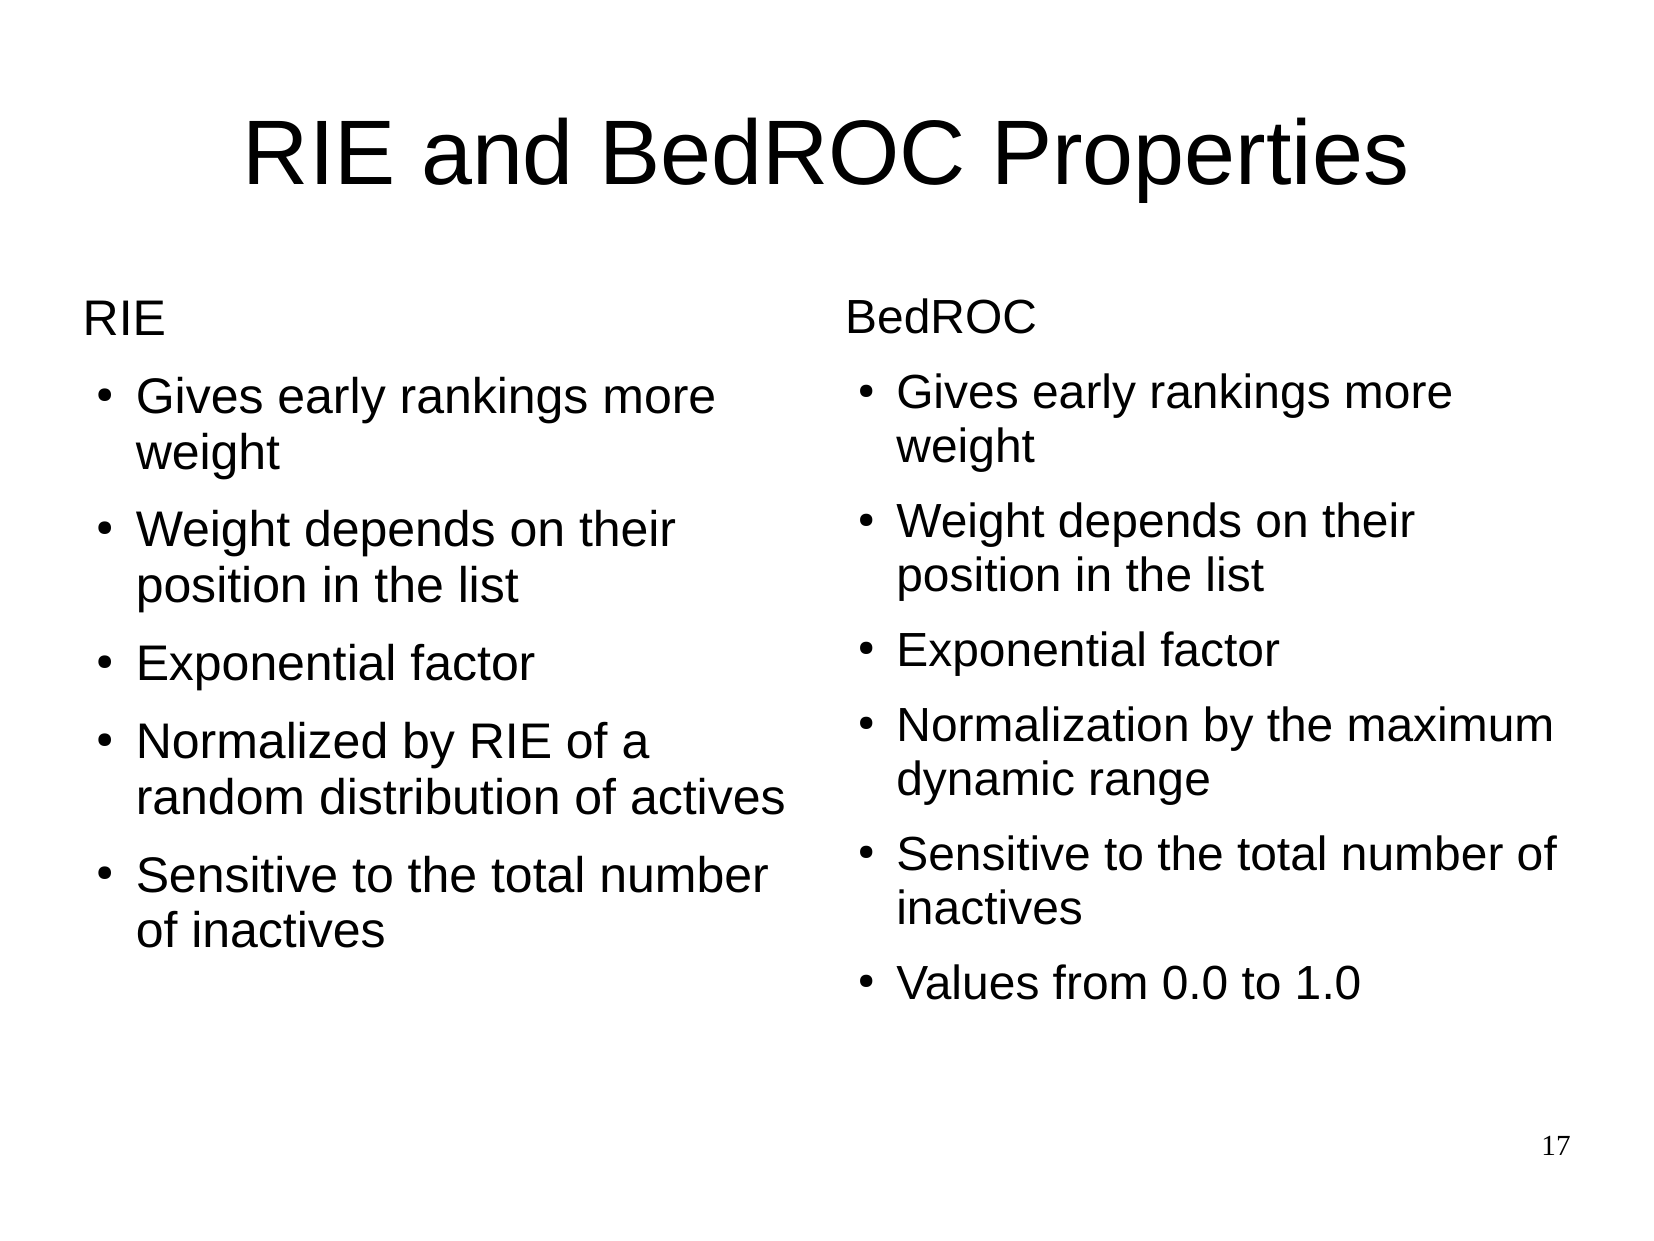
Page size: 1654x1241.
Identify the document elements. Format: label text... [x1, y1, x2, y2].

title RIE and BedROC Properties [82, 49, 1571, 257]
list RIE Gives early rankings more weight Weight depends on their position in the list Exponential factor Normalized by RIE of a random distribution of actives Sensitive to the total number of inactives [82, 290, 809, 969]
list BedROC Gives early rankings more weight Weight depends on their position in the list Exponential factor Normalization by the maximum dynamic range Sensitive to the total number of inactives Values from 0.0 to 1.0 [845, 290, 1572, 1016]
